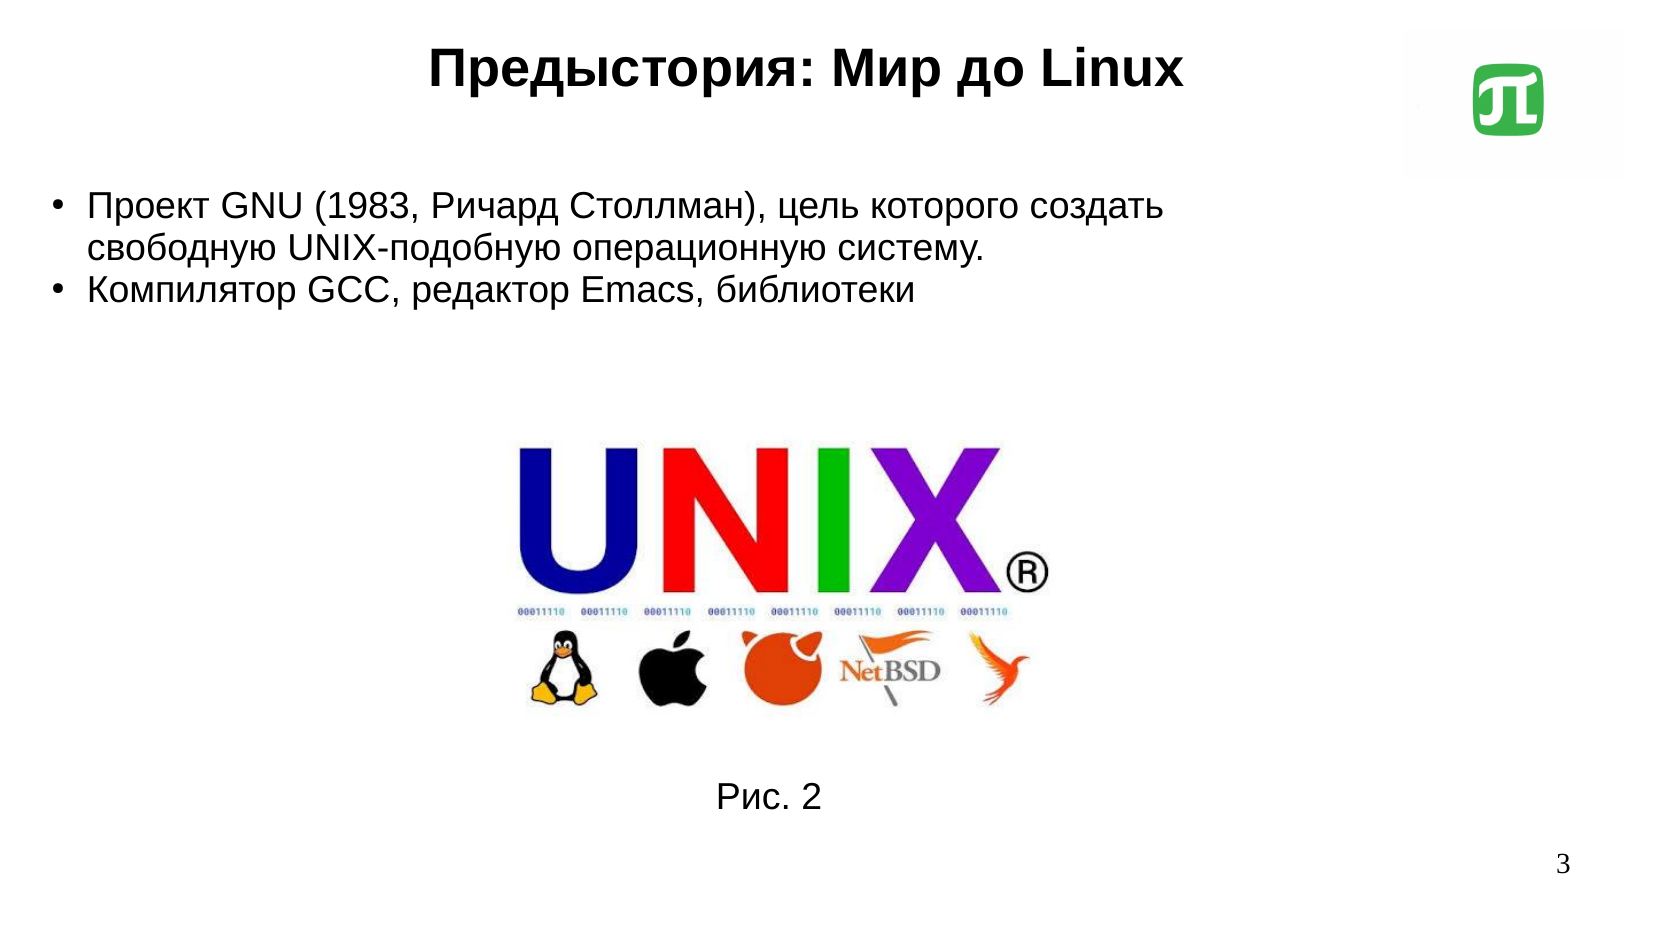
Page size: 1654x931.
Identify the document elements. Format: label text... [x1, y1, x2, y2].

text_box Предыстория: Мир до Linux [413, 30, 1211, 148]
text_box Рис. 2 [701, 767, 838, 825]
text_box Проект GNU (1983, Ричард Столлман), цель которого создать свободную UNIX-подобную операционную систему. Компилятор GCC, редактор Emacs, библиотеки [36, 177, 1270, 486]
picture [1403, 29, 1625, 178]
picture [324, 354, 1241, 768]
